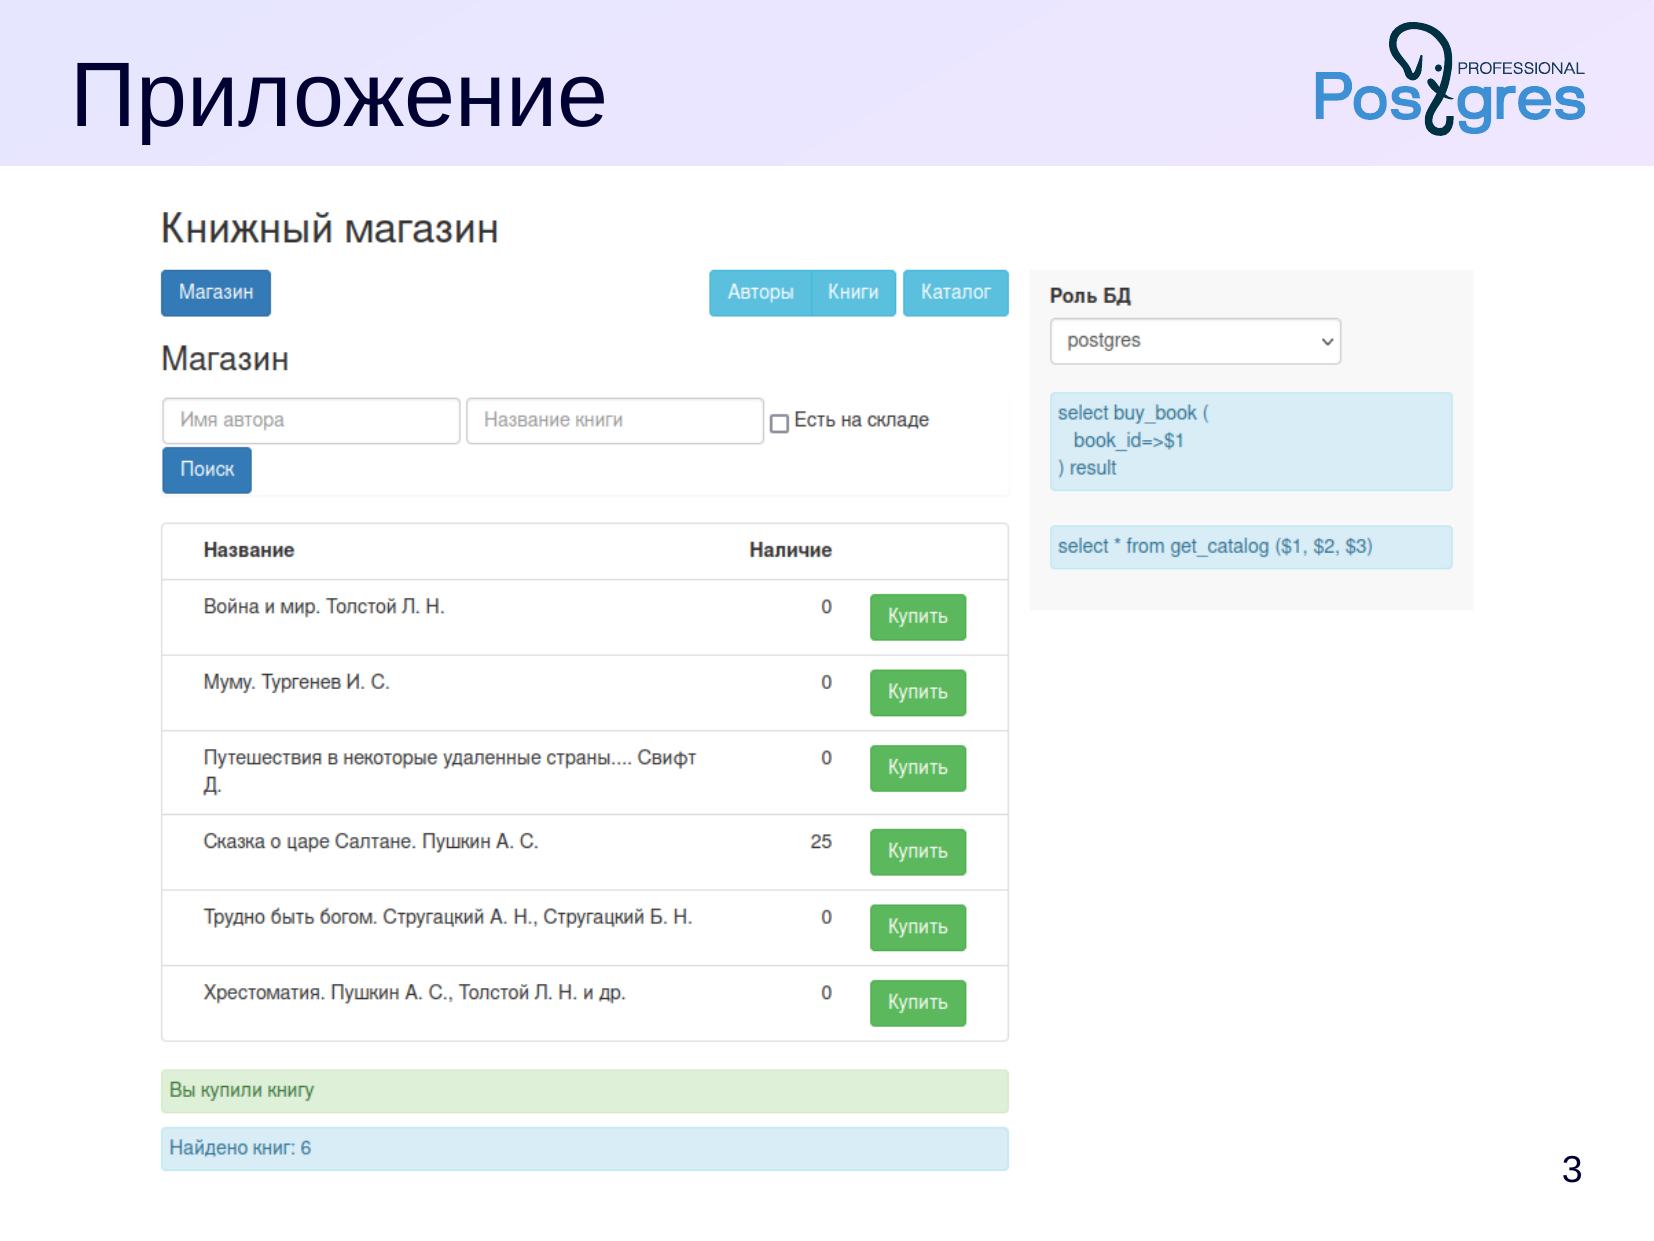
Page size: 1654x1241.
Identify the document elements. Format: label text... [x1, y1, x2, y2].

picture [120, 189, 1486, 1201]
title Приложение [70, 43, 1241, 147]
